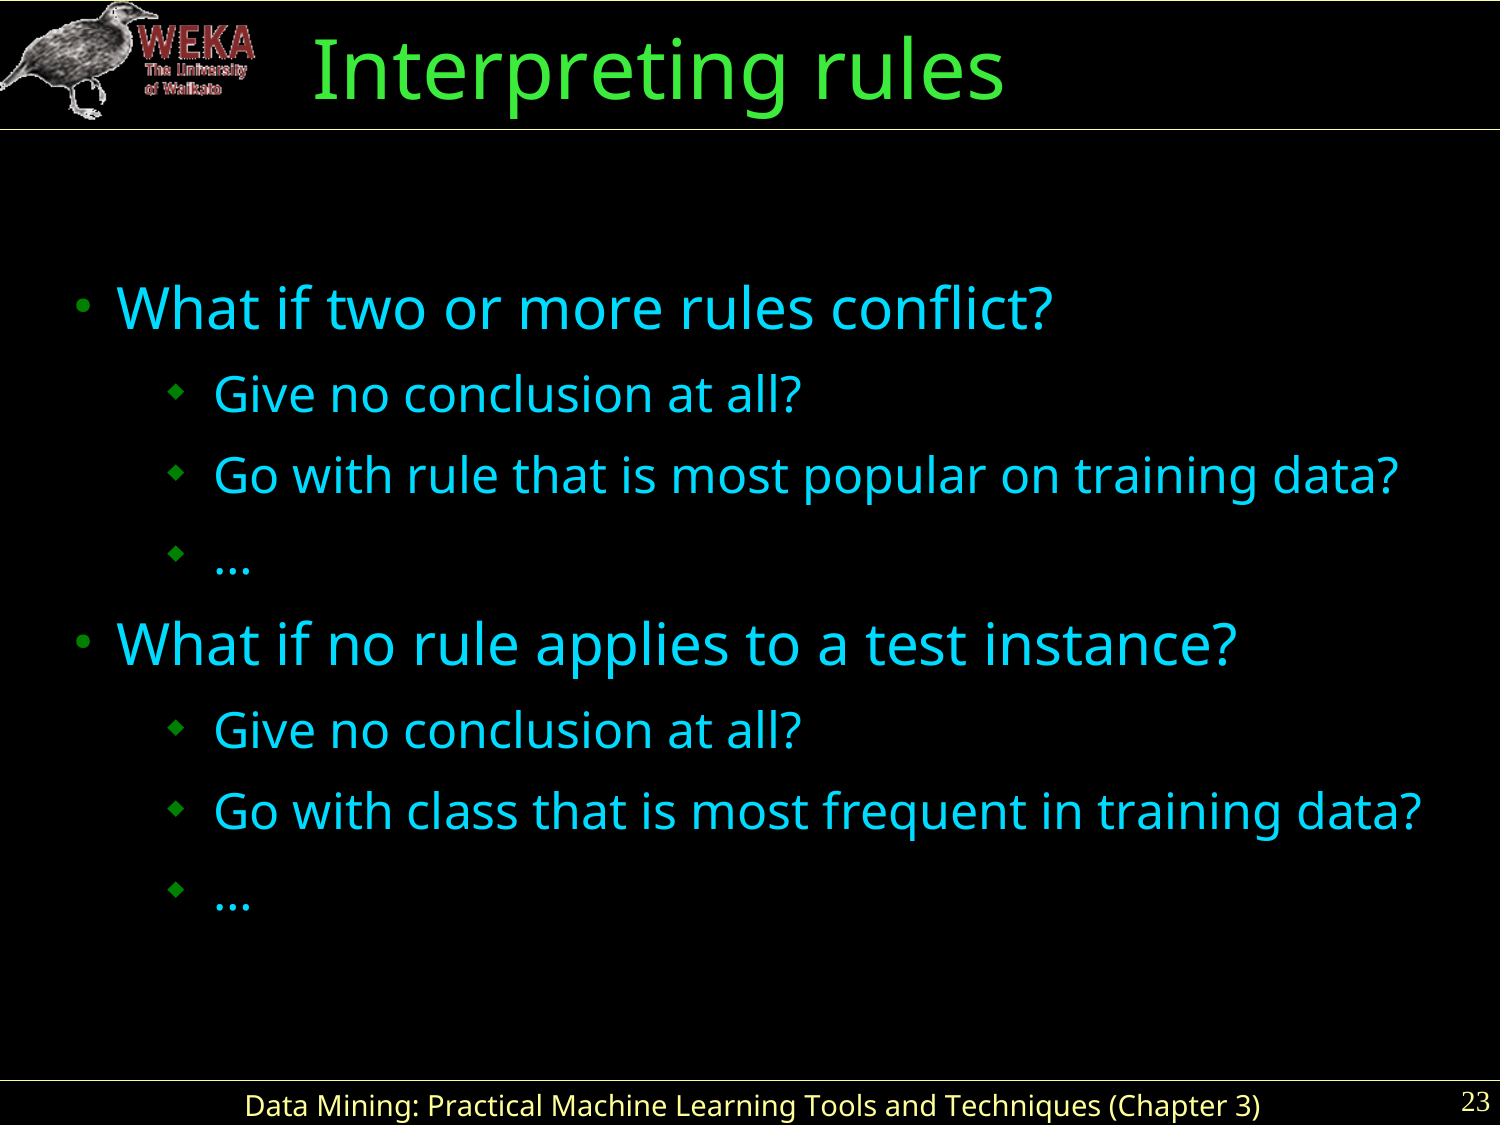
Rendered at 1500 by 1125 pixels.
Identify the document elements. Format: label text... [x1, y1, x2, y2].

picture [0, 1, 266, 129]
text_box What if two or more rules conflict? Give no conclusion at all? Go with rule that is most popular on training data? … What if no rule applies to a test instance? Give no conclusion at all? Go with class that is most frequent in training data? … [59, 260, 1477, 936]
title Interpreting rules [297, 0, 1500, 148]
